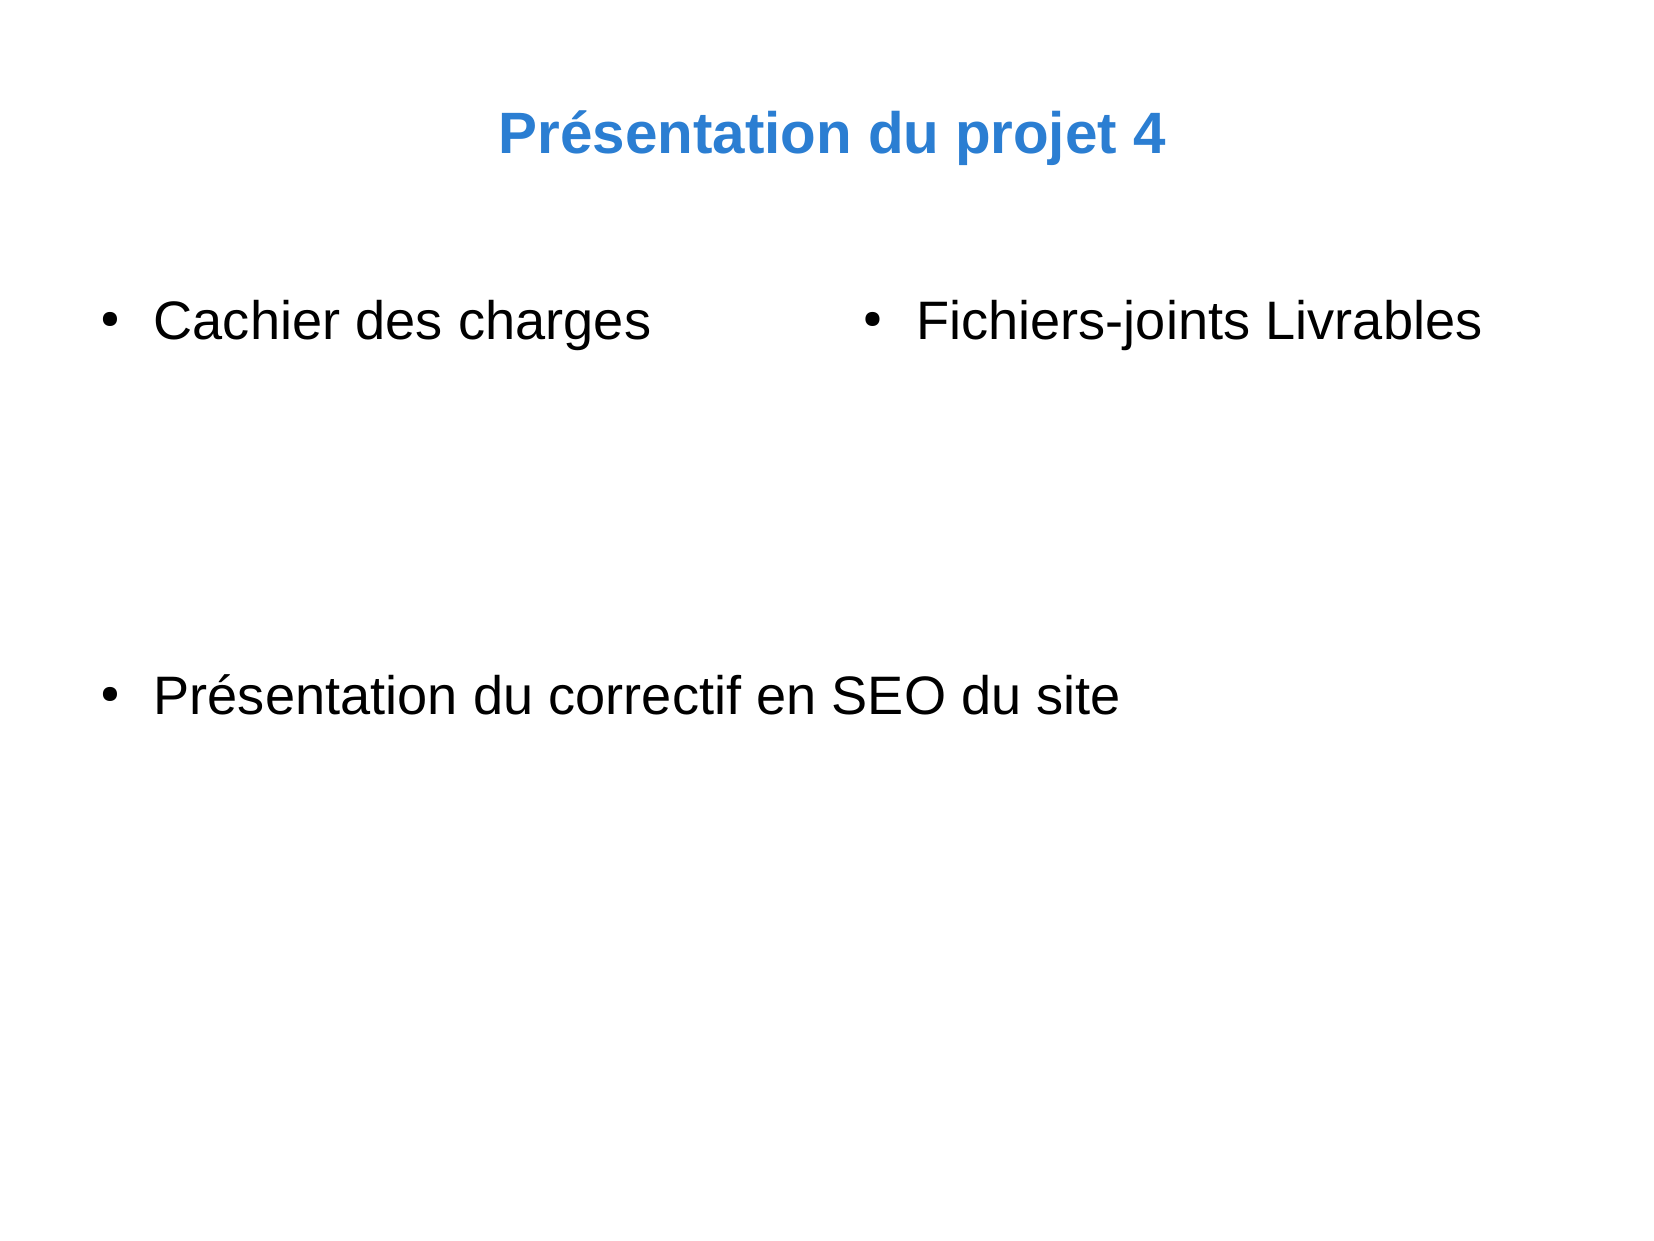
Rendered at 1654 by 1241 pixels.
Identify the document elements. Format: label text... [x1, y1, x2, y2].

title Présentation du projet 4 [88, 29, 1577, 237]
list Présentation du correctif en SEO du site [82, 665, 1571, 1009]
list Cachier des charges [82, 290, 809, 634]
list Fichiers-joints Livrables [845, 290, 1572, 634]
